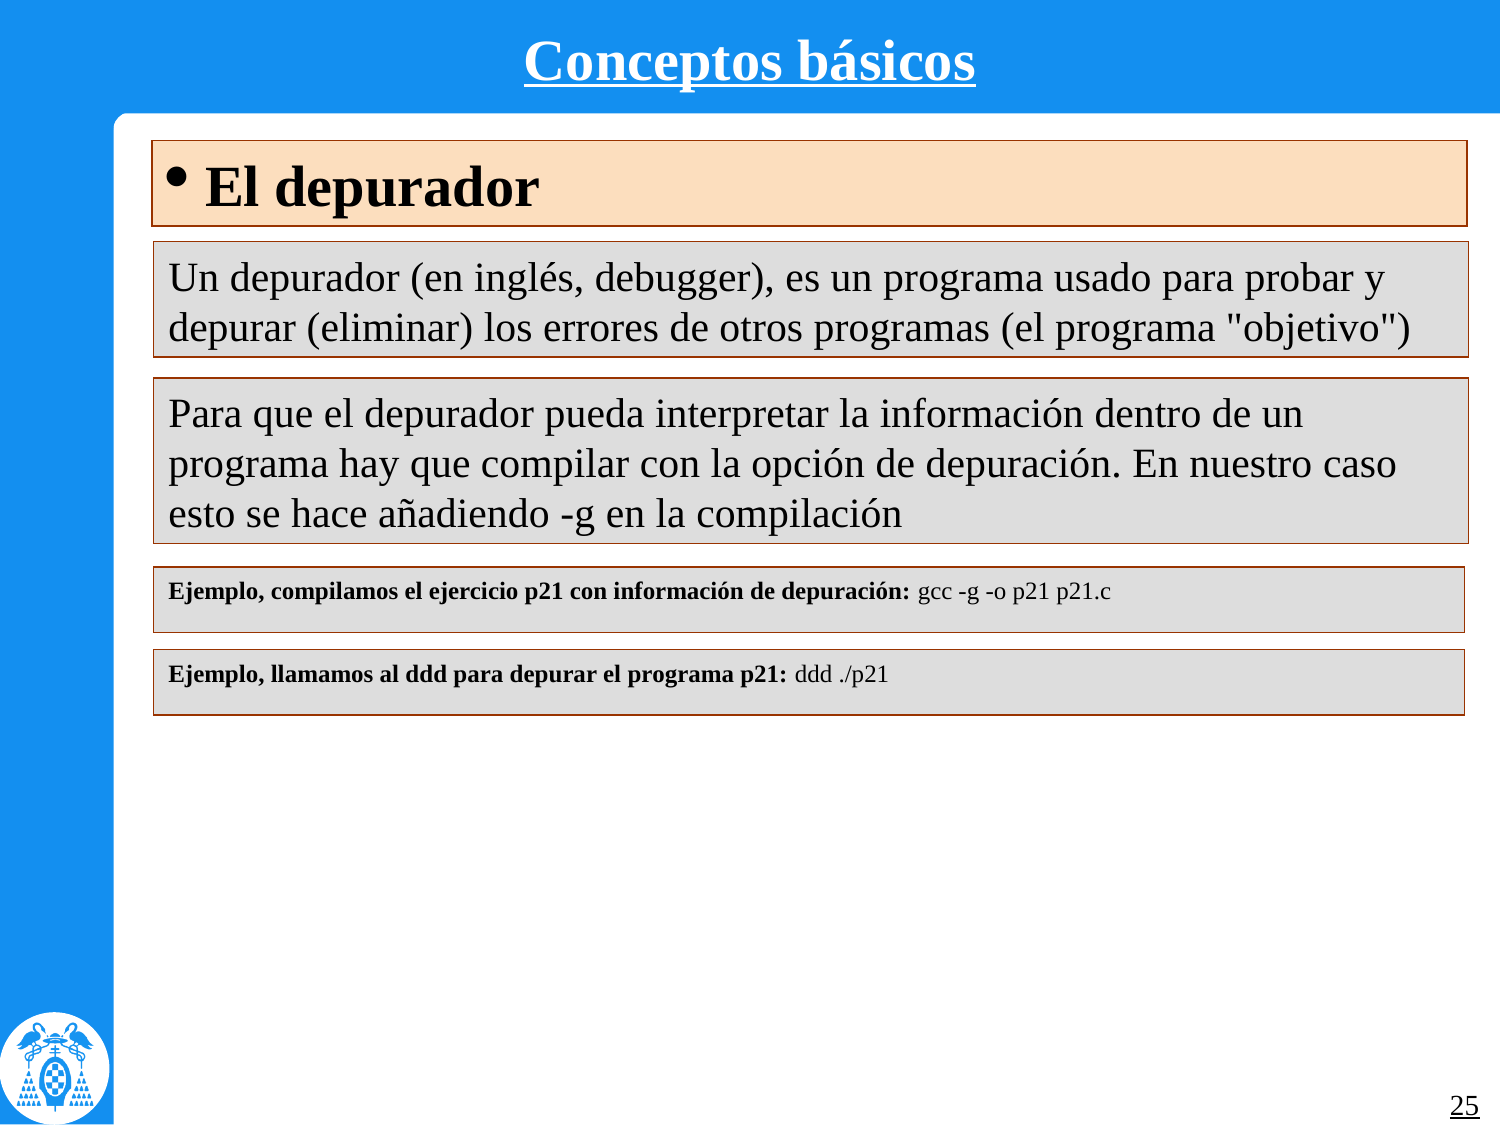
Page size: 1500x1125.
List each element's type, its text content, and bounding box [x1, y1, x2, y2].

picture [15, 1017, 98, 1112]
text_box El depurador [152, 140, 1467, 227]
text_box 30 [1047, 1078, 1495, 1125]
text_box Un depurador (en inglés, debugger), es un programa usado para probar y depurar (eliminar) los errores de otros programas (el programa "objetivo") [153, 241, 1469, 358]
text_box Ejemplo, compilamos el ejercicio p21 con información de depuración: gcc -g -o p21 p21.c [153, 566, 1465, 633]
text_box Ejemplo, llamamos al ddd para depurar el programa p21: ddd ./p21 [153, 649, 1465, 715]
text_box Para que el depurador pueda interpretar la información dentro de un programa hay que compilar con la opción de depuración. En nuestro caso esto se hace añadiendo -g en la compilación [153, 377, 1469, 544]
text_box Conceptos básicos [215, 14, 1285, 101]
